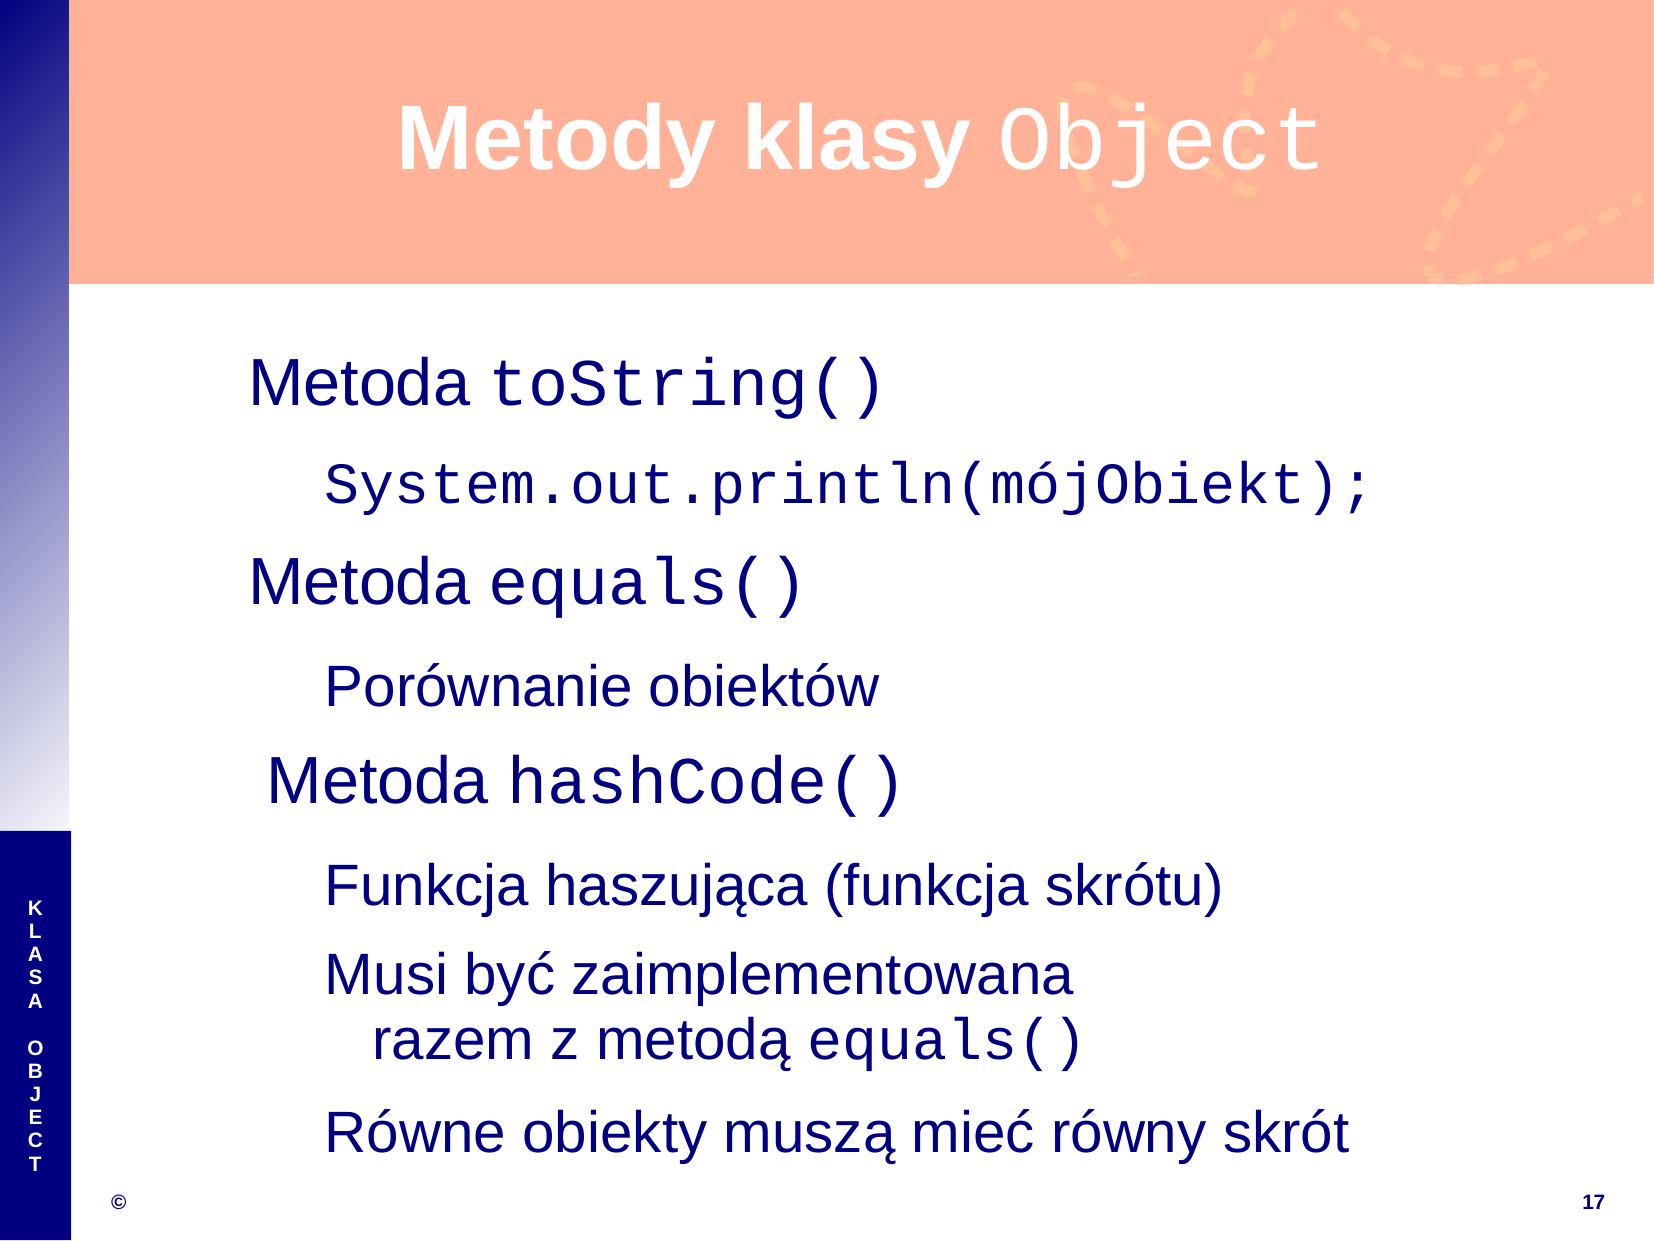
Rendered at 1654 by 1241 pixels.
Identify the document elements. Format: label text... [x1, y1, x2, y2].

list Metoda toString() System.out.println(mójObiekt); Metoda equals() Porównanie obiektów Metoda hashCode() Funkcja haszująca (funkcja skrótu) Musi być zaimplementowana razem z metodą equals() Równe obiekty muszą mieć równy skrót [230, 344, 1496, 1160]
title Metody klasy Object [70, 37, 1654, 246]
text_box K L A S A O B J E C T [0, 831, 71, 1241]
